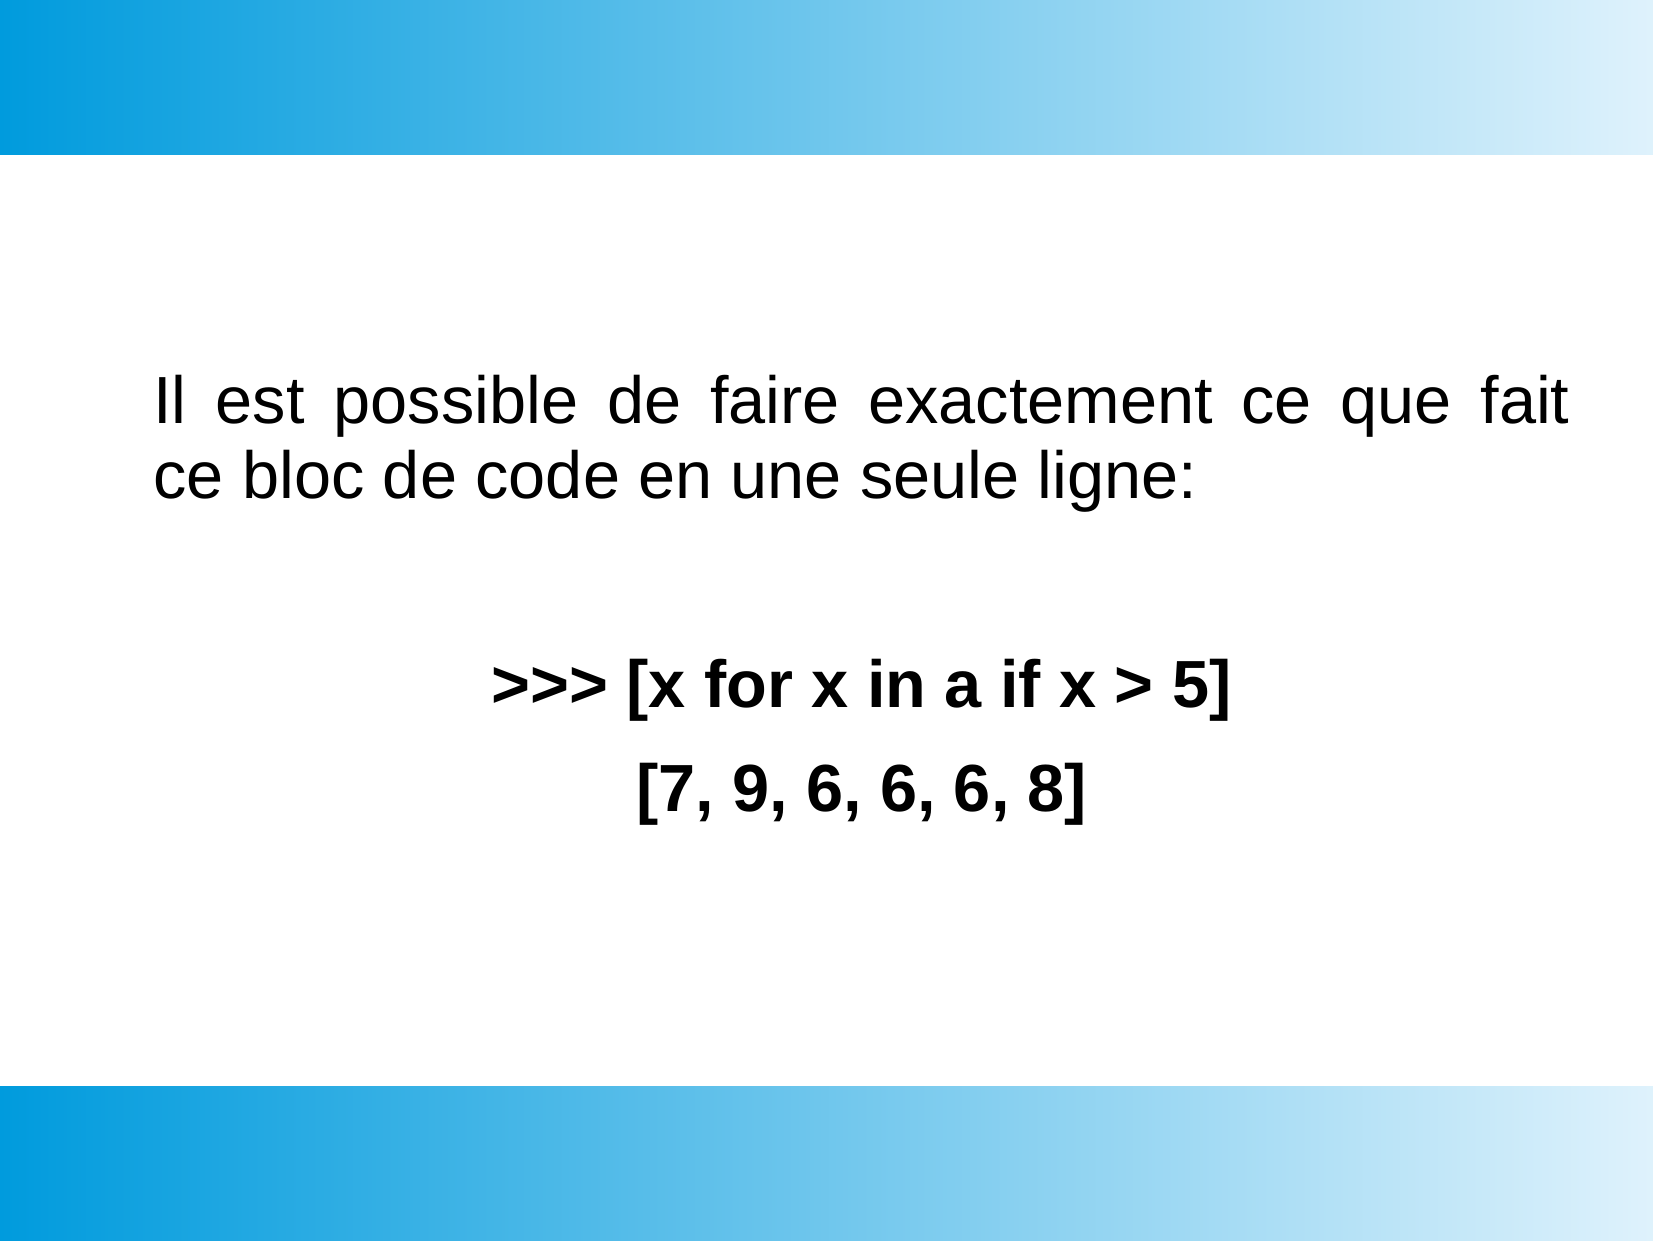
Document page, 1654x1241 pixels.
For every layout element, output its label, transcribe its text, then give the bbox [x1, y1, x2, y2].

subtitle Il est possible de faire exactement ce que fait ce bloc de code en une seule ligne: >>> [x for x in a if x > 5] [7, 9, 6, 6, 6, 8] [82, 147, 1571, 1146]
